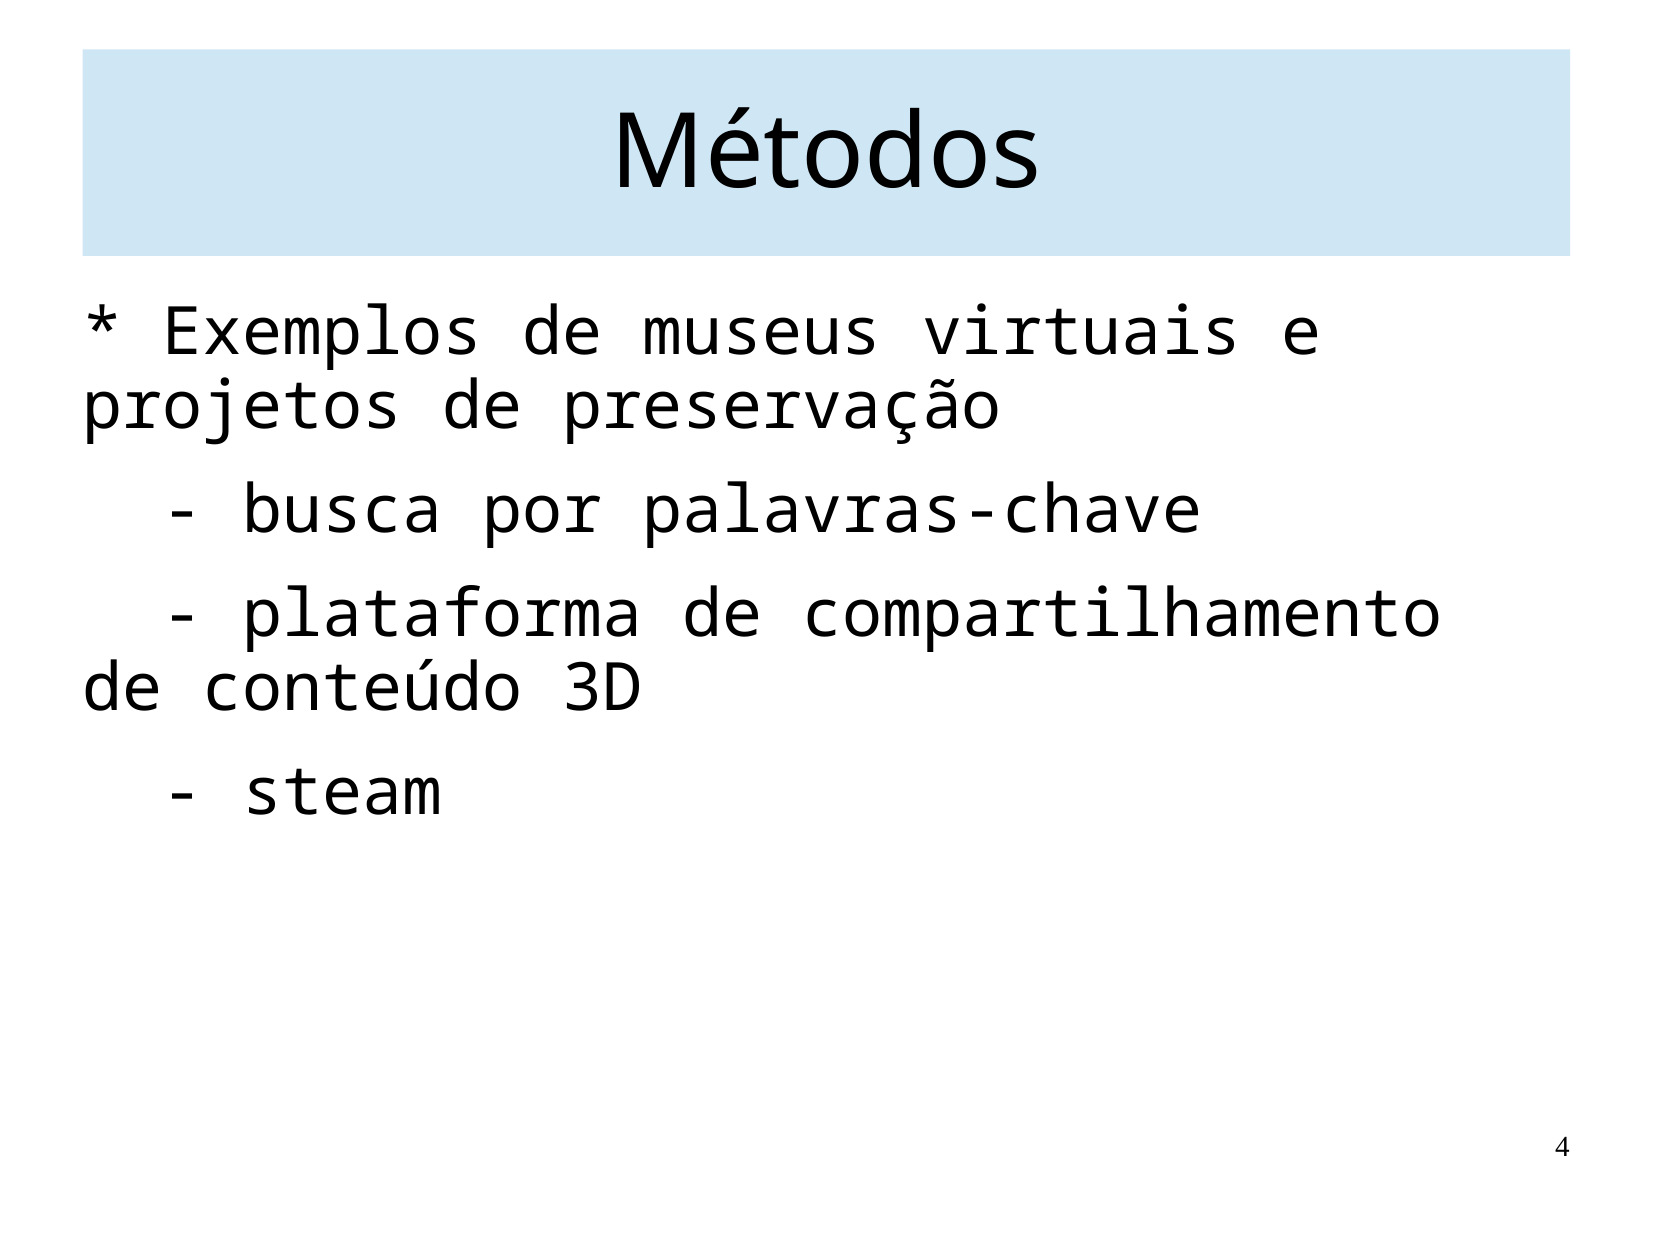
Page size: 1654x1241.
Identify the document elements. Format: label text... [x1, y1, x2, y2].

list * Exemplos de museus virtuais e projetos de preservação - busca por palavras-chave - plataforma de compartilhamento de conteúdo 3D - steam [82, 290, 1537, 1009]
title Métodos [82, 49, 1571, 256]
